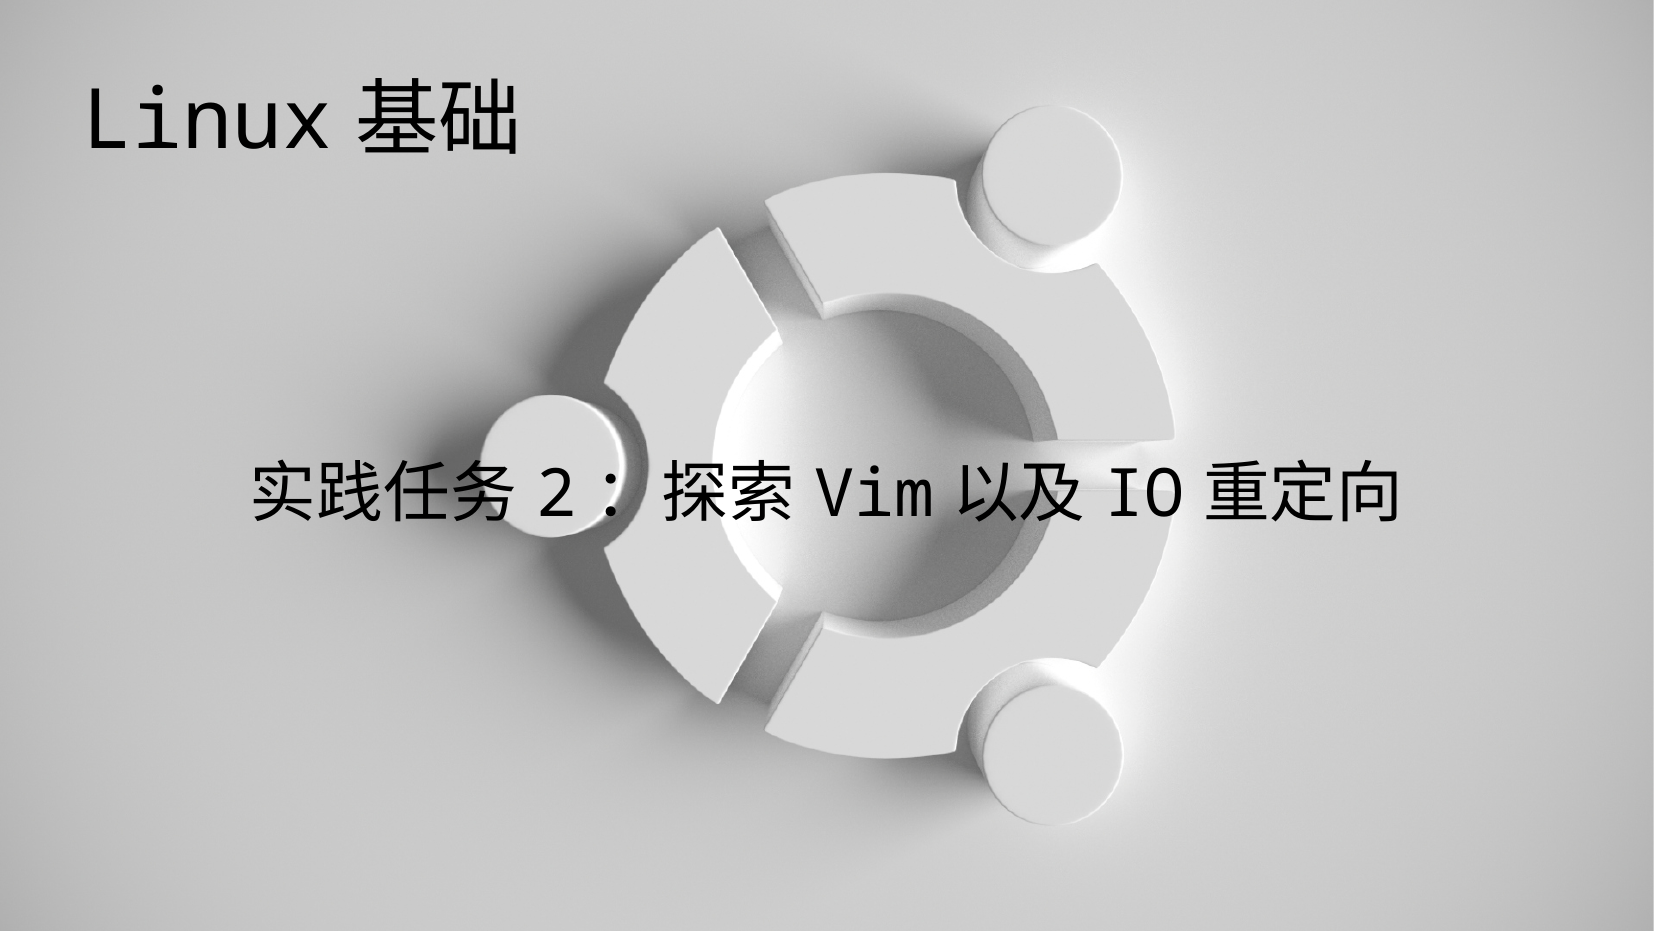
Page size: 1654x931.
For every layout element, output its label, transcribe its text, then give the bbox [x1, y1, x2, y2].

picture [0, 0, 1654, 931]
title Linux基础 [82, 37, 1571, 189]
subtitle 实践任务2：探索Vim以及IO重定向 [82, 217, 1571, 758]
